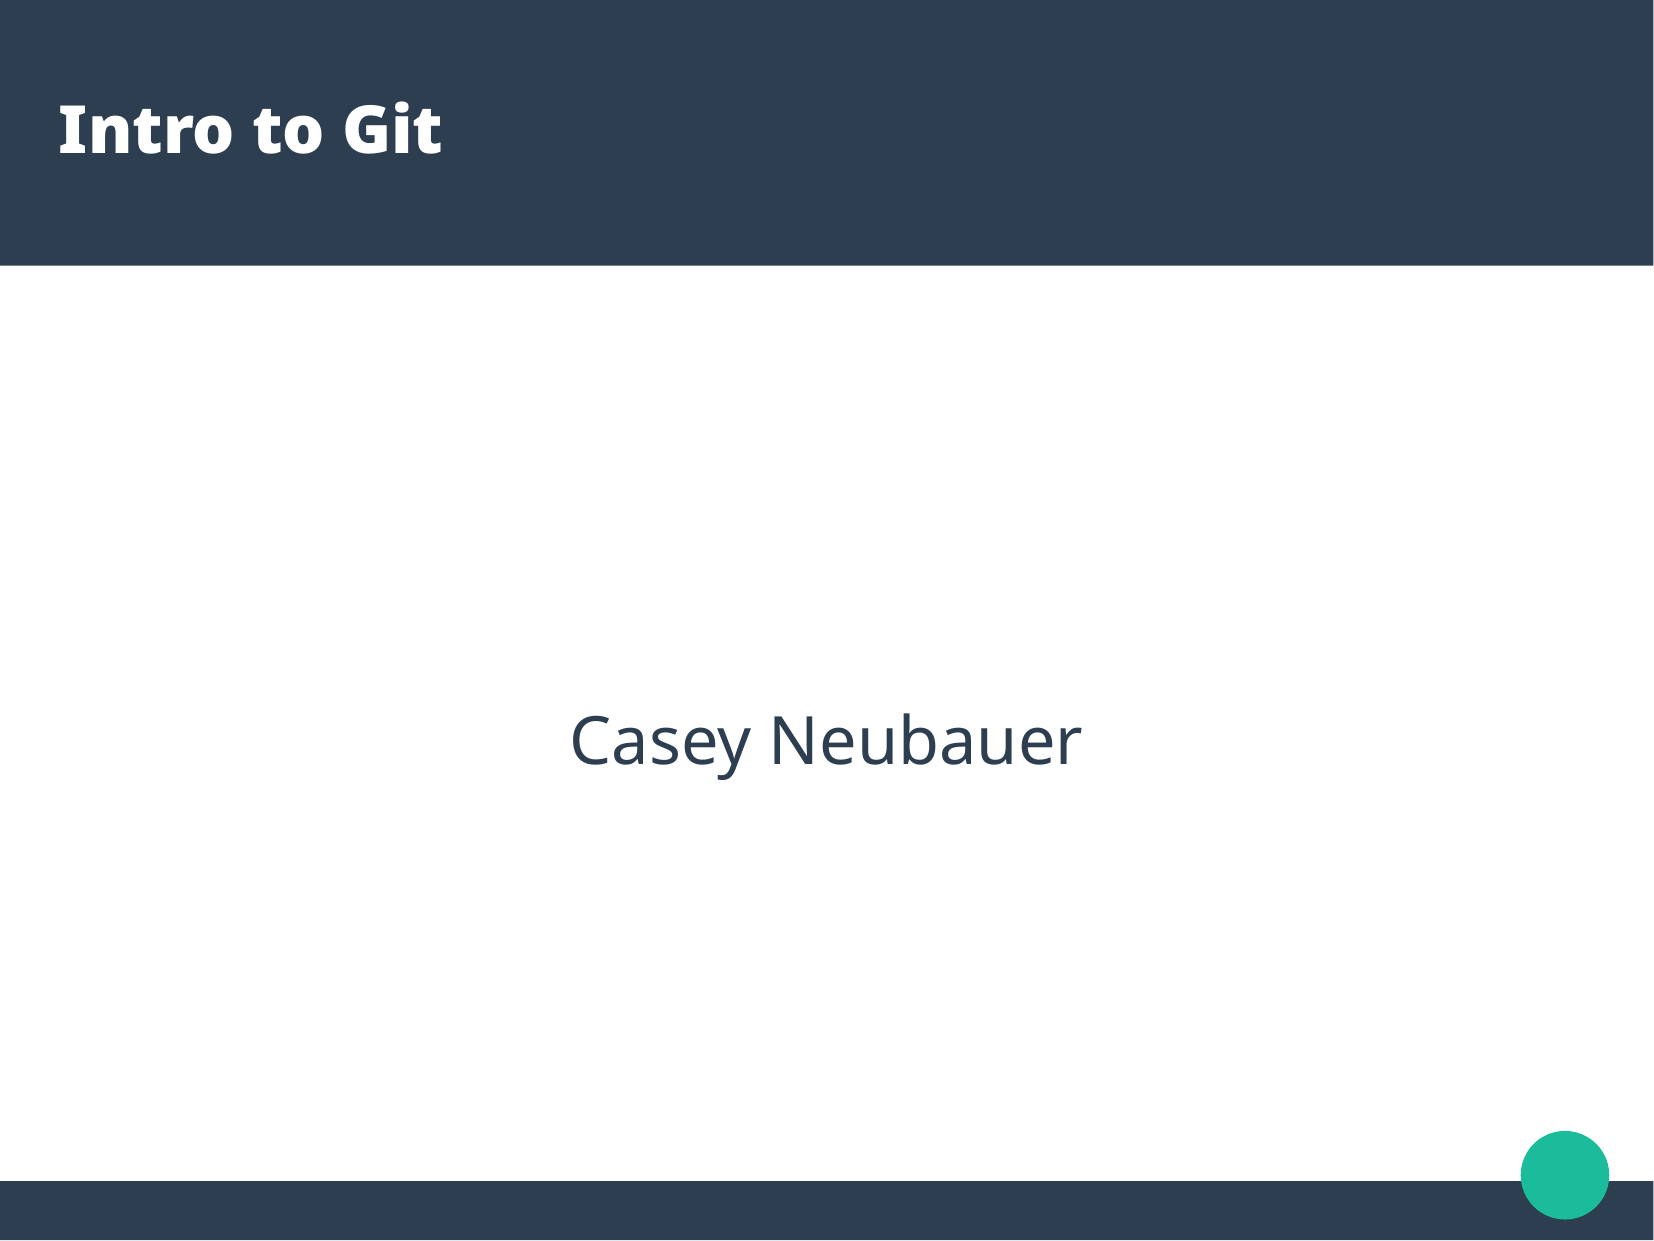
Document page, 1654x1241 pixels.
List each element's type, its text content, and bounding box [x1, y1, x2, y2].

subtitle Casey Neubauer [59, 324, 1595, 1152]
title Intro to Git [59, 49, 1595, 207]
